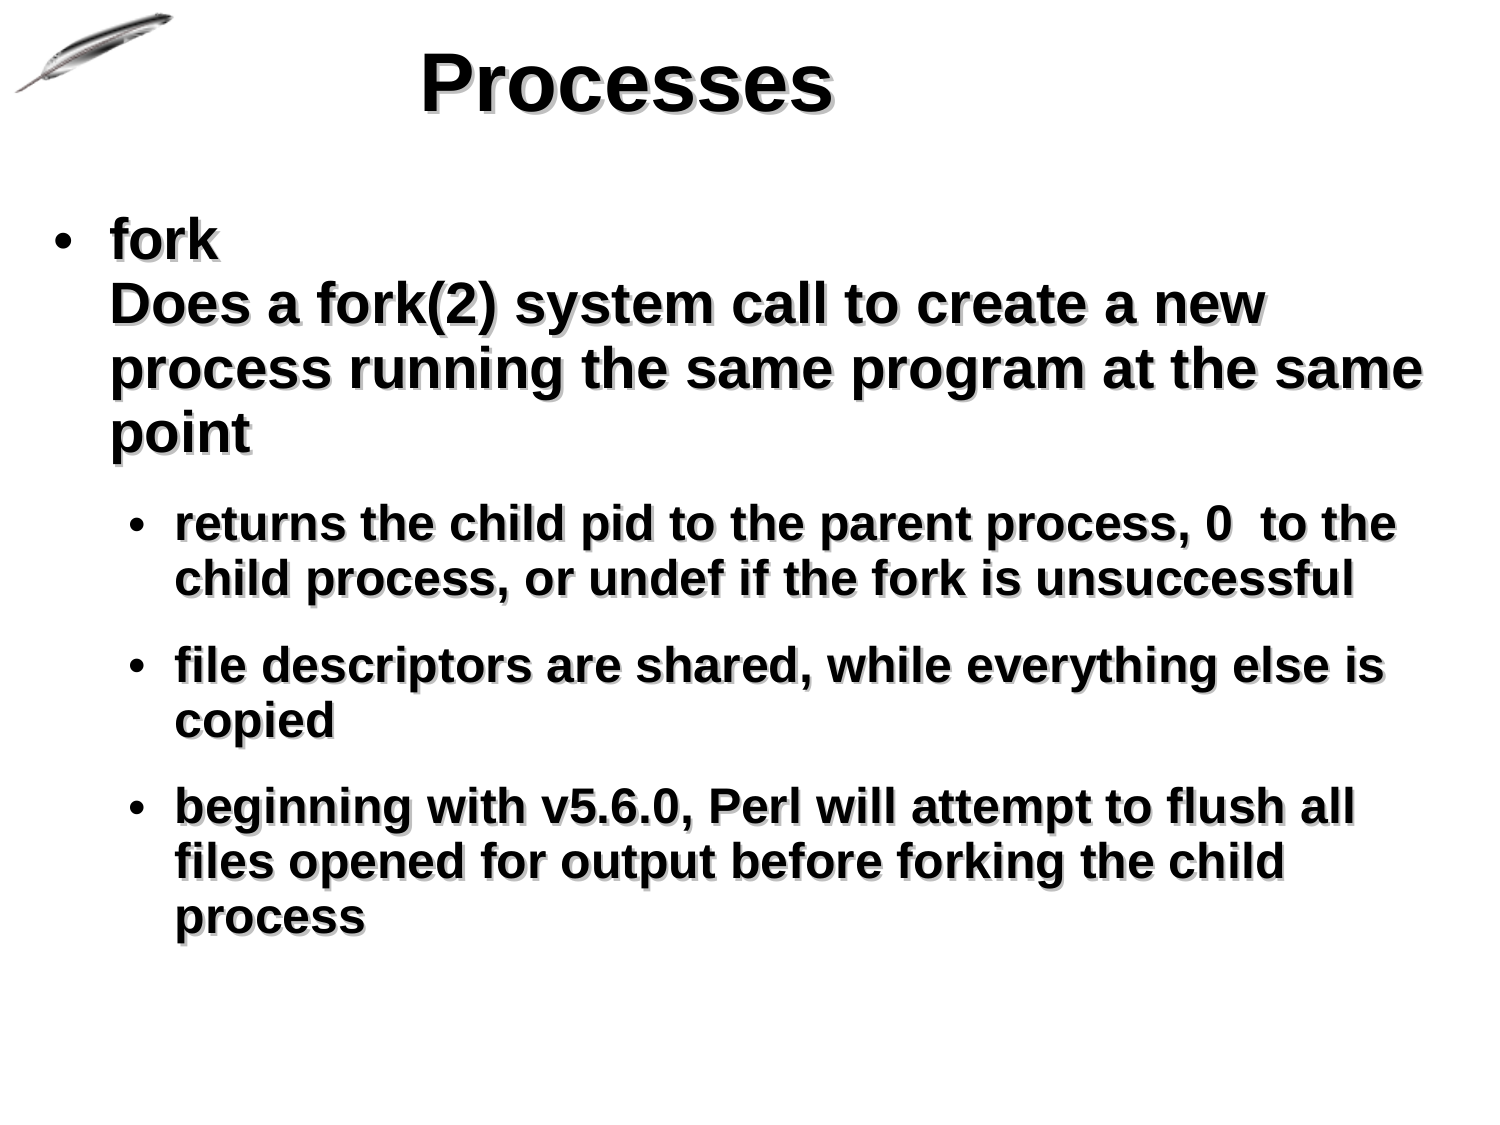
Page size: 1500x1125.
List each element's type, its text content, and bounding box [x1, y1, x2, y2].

list fork Does a fork(2) system call to create a new process running the same program at the same point returns the child pid to the parent process, 0 to the child process, or undef if the fork is unsuccessful file descriptors are shared, while everything else is copied beginning with v5.6.0, Perl will attempt to flush all files opened for output before forking the child process [53, 207, 1447, 1084]
picture [11, 11, 179, 95]
title Processes [419, 0, 1459, 176]
